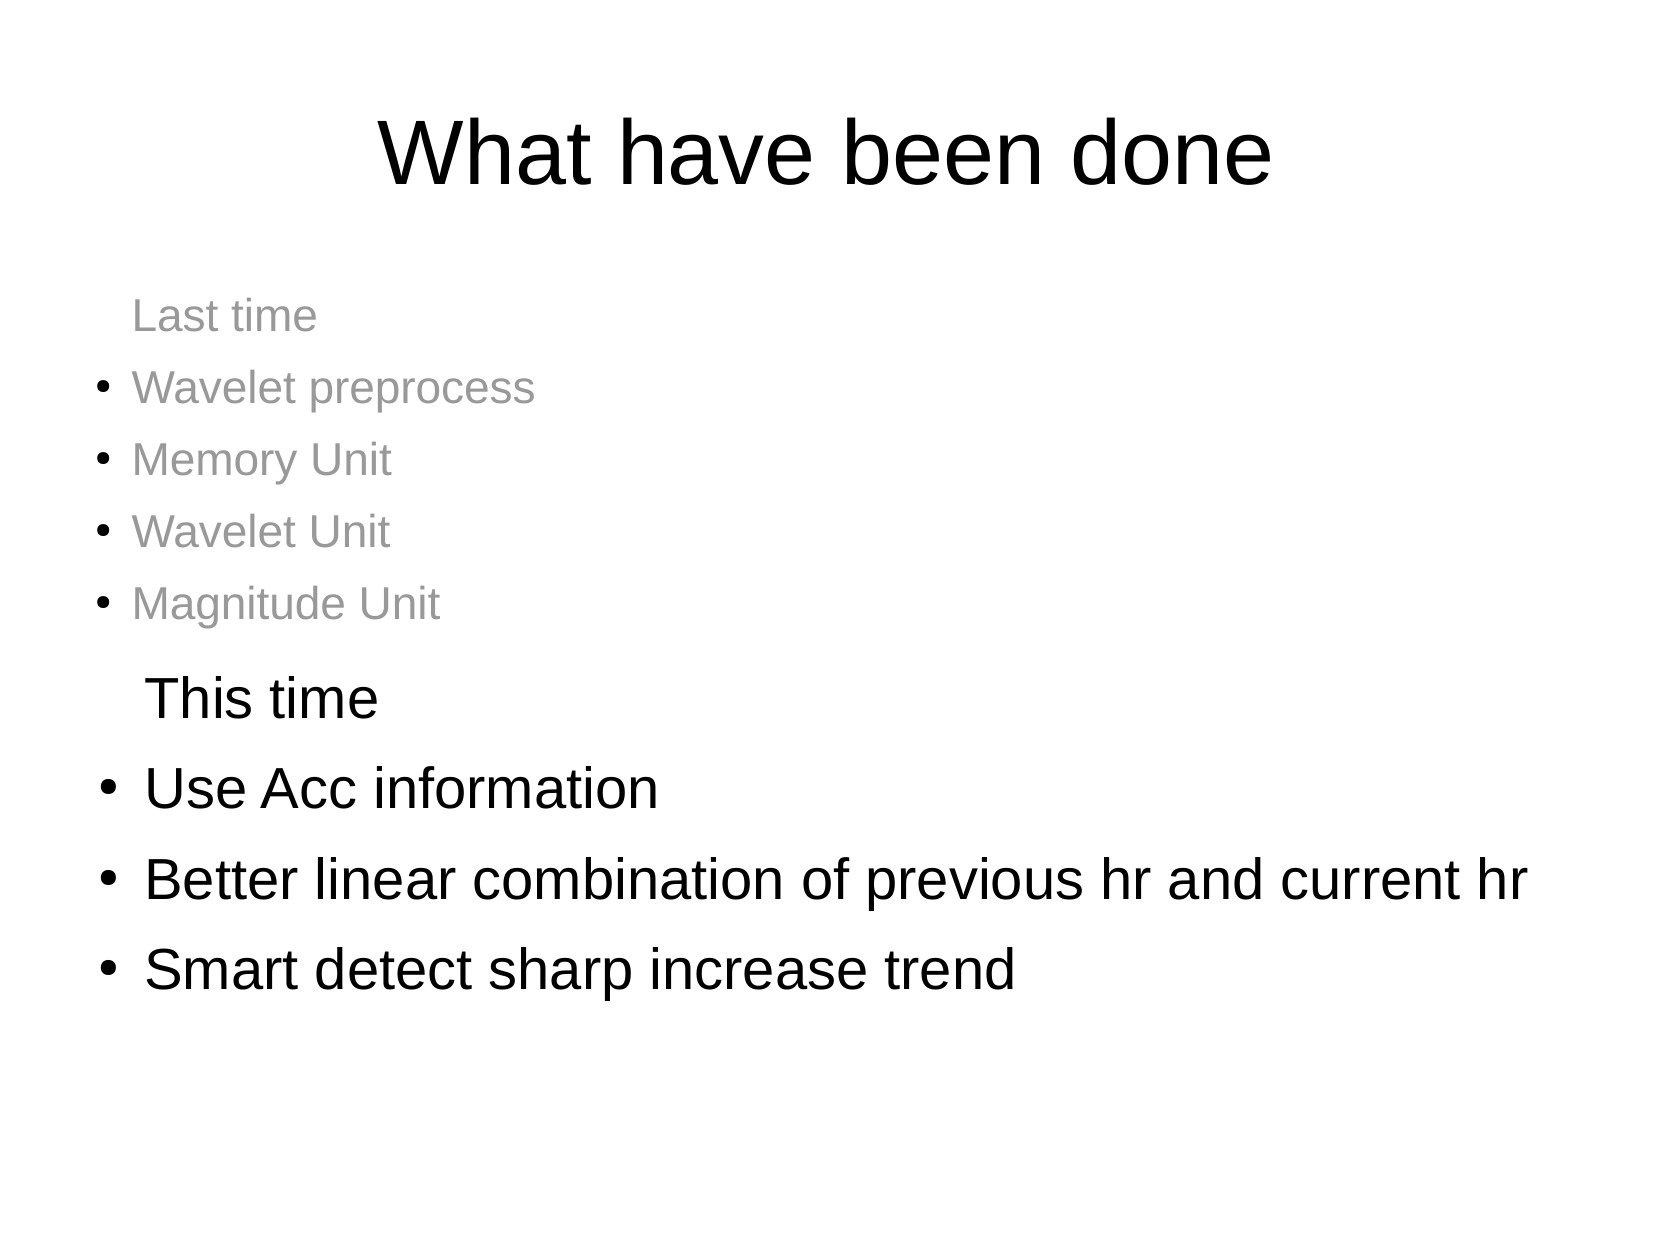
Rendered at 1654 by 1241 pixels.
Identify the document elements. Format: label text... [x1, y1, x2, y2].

list Last time Wavelet preprocess Memory Unit Wavelet Unit Magnitude Unit [82, 290, 1571, 634]
list This time Use Acc information Better linear combination of previous hr and current hr Smart detect sharp increase trend [82, 665, 1571, 1009]
title What have been done [82, 49, 1571, 257]
